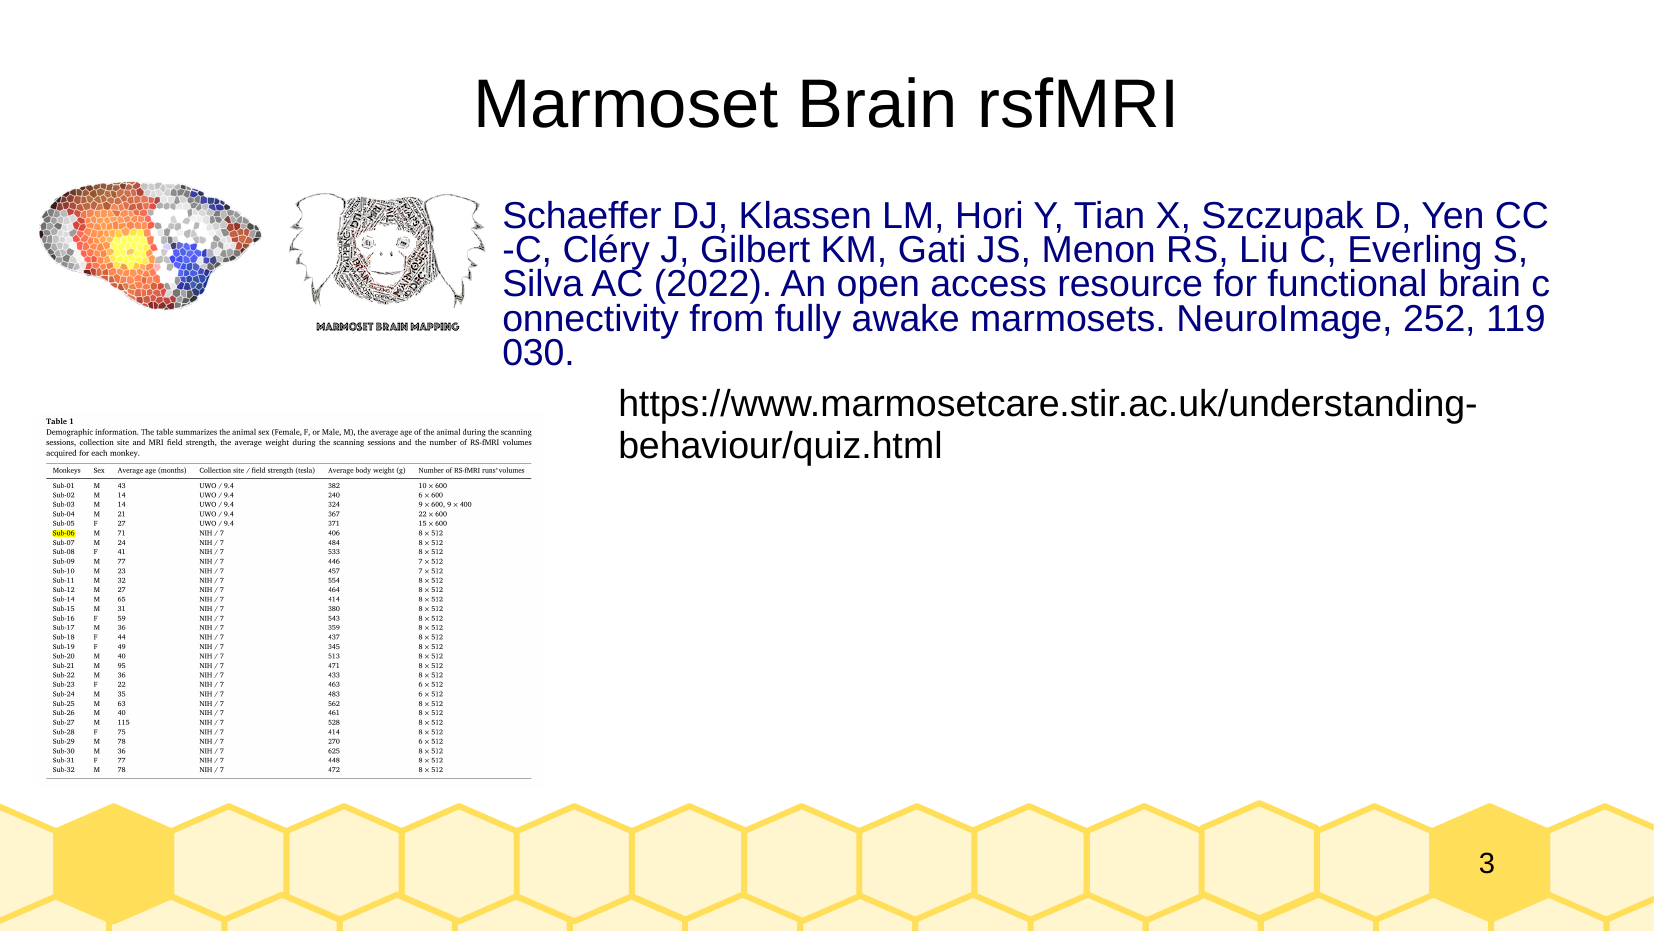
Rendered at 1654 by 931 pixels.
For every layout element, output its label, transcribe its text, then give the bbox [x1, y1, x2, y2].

picture [37, 412, 544, 788]
title Marmoset Brain rsfMRI [88, 29, 1565, 178]
picture [286, 187, 488, 335]
picture [37, 177, 263, 314]
text_box Schaeffer DJ, Klassen LM, Hori Y, Tian X, Szczupak D, Yen CC-C, Cléry J, Gilbert KM, Gati JS, Menon RS, Liu C, Everling S, Silva AC (2022). An open access resource for functional brain connectivity from fully awake marmosets. NeuroImage, 252, 119030. [487, 187, 1576, 414]
text_box https://www.marmosetcare.stir.ac.uk/understanding-behaviour/quiz.html [603, 375, 1538, 432]
